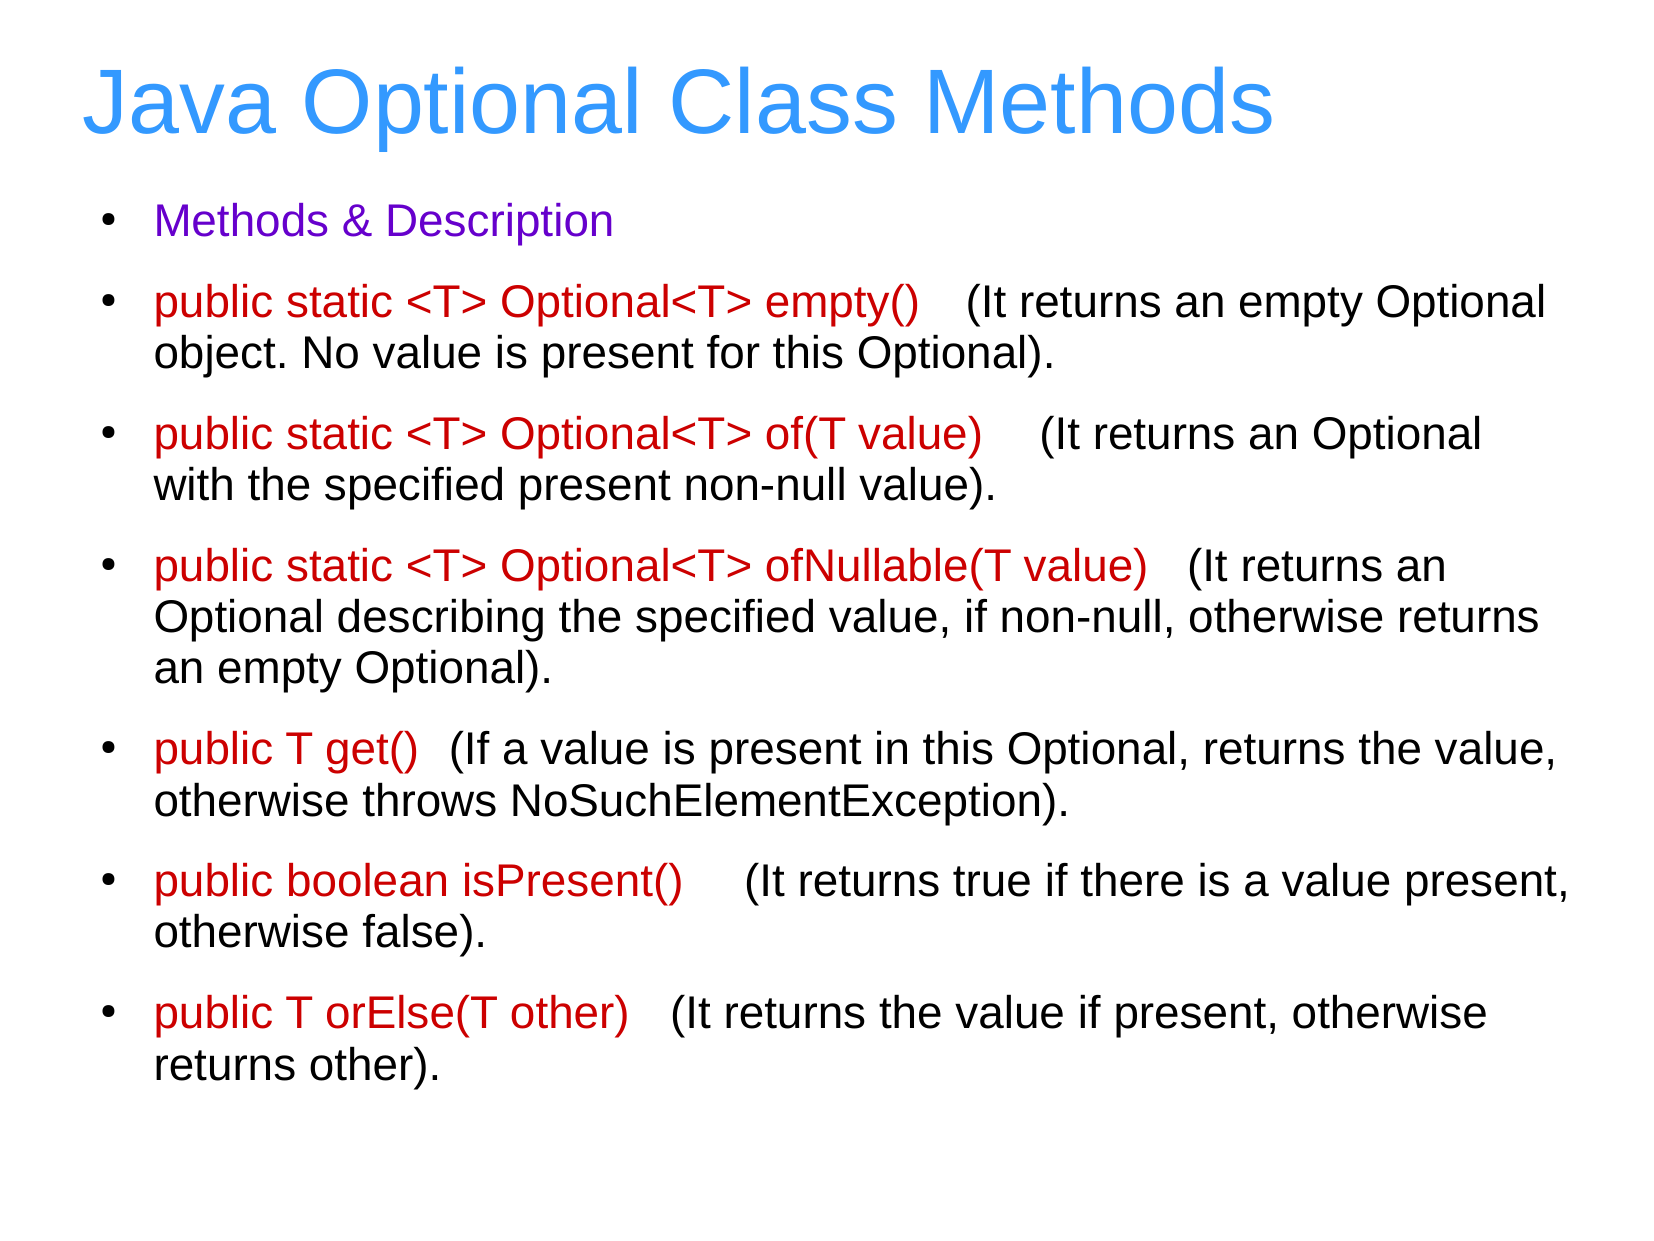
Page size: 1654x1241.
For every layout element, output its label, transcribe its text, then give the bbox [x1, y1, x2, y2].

list Methods & Description public static <T> Optional<T> empty() (It returns an empty Optional object. No value is present for this Optional). public static <T> Optional<T> of(T value) (It returns an Optional with the specified present non-null value). public static <T> Optional<T> ofNullable(T value) (It returns an Optional describing the specified value, if non-null, otherwise returns an empty Optional). public T get() (If a value is present in this Optional, returns the value, otherwise throws NoSuchElementException). public boolean isPresent() (It returns true if there is a value present, otherwise false). public T orElse(T other) (It returns the value if present, otherwise returns other). [82, 195, 1576, 1171]
title Java Optional Class Methods [82, 49, 1571, 195]
